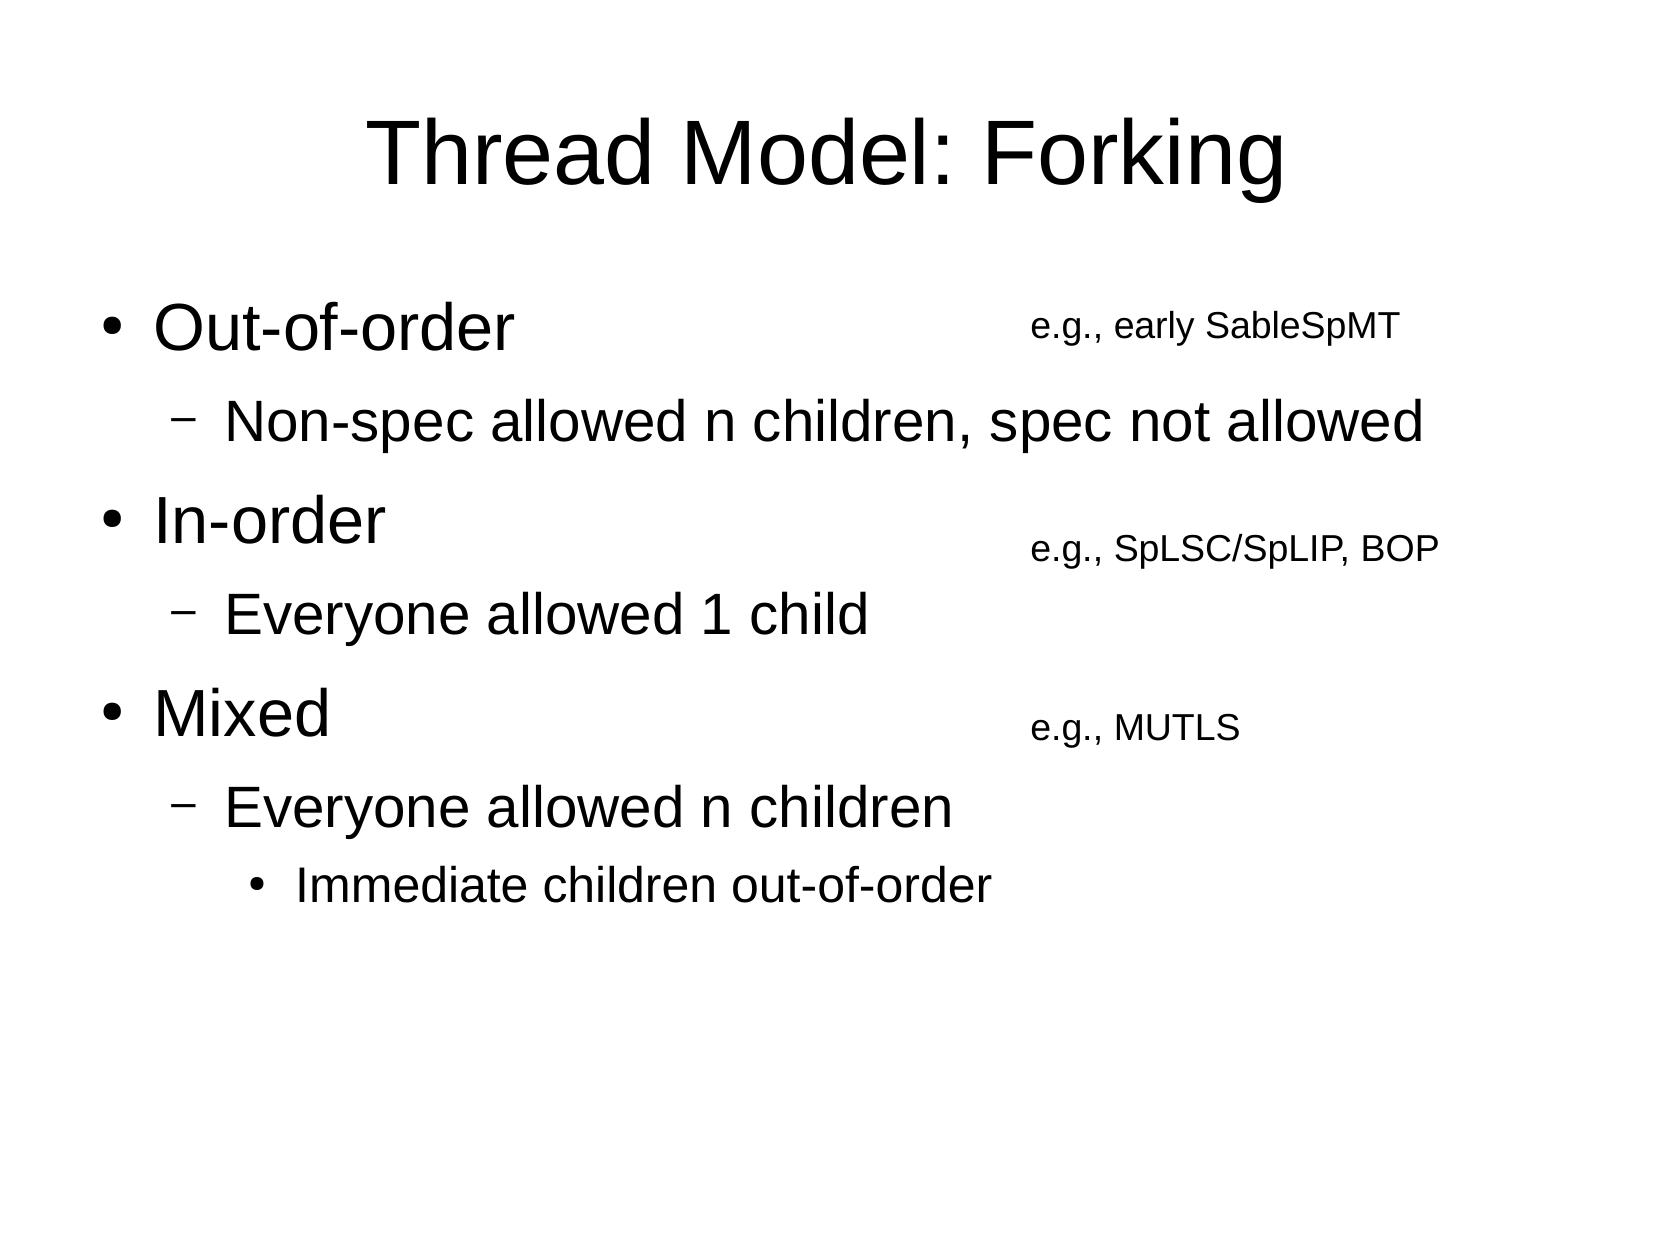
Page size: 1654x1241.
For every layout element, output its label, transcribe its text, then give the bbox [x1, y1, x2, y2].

text_box e.g., early SableSpMT [1015, 297, 1441, 355]
title Thread Model: Forking [82, 49, 1571, 257]
text_box e.g., MUTLS [1015, 699, 1441, 756]
text_box e.g., SpLSC/SpLIP, BOP [1015, 519, 1501, 619]
list Out-of-order Non-spec allowed n children, spec not allowed In-order Everyone allowed 1 child Mixed Everyone allowed n children Immediate children out-of-order [82, 290, 1571, 1010]
